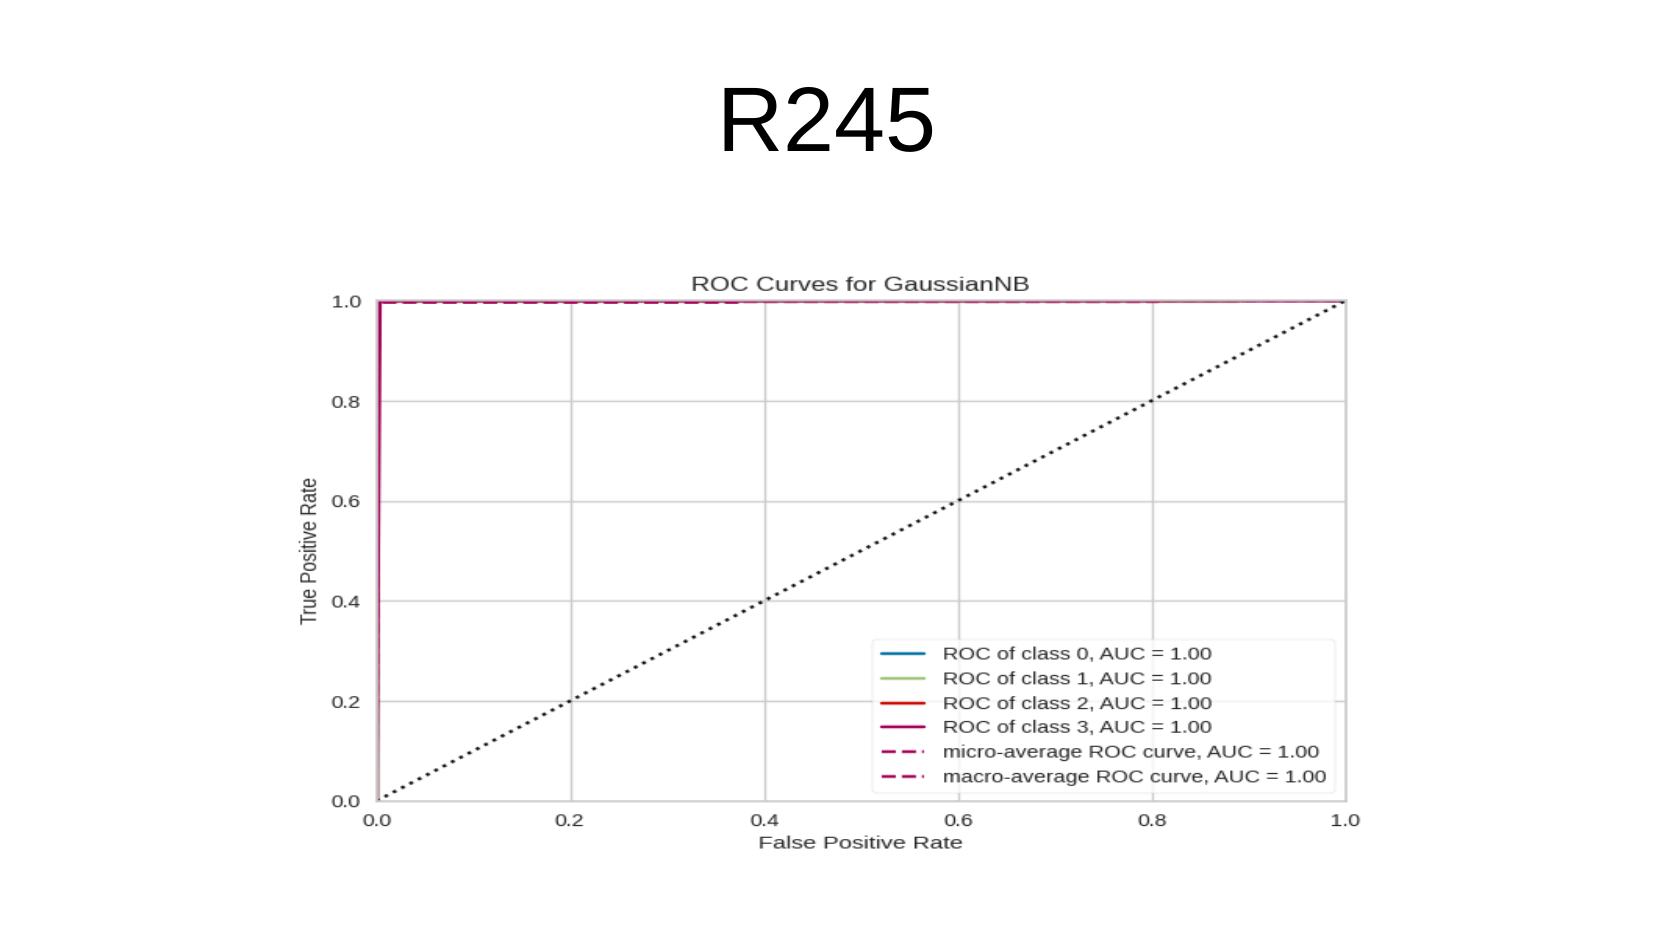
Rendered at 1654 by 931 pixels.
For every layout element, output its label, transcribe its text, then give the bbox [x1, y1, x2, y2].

picture [285, 265, 1376, 864]
title R245 [82, 37, 1571, 193]
